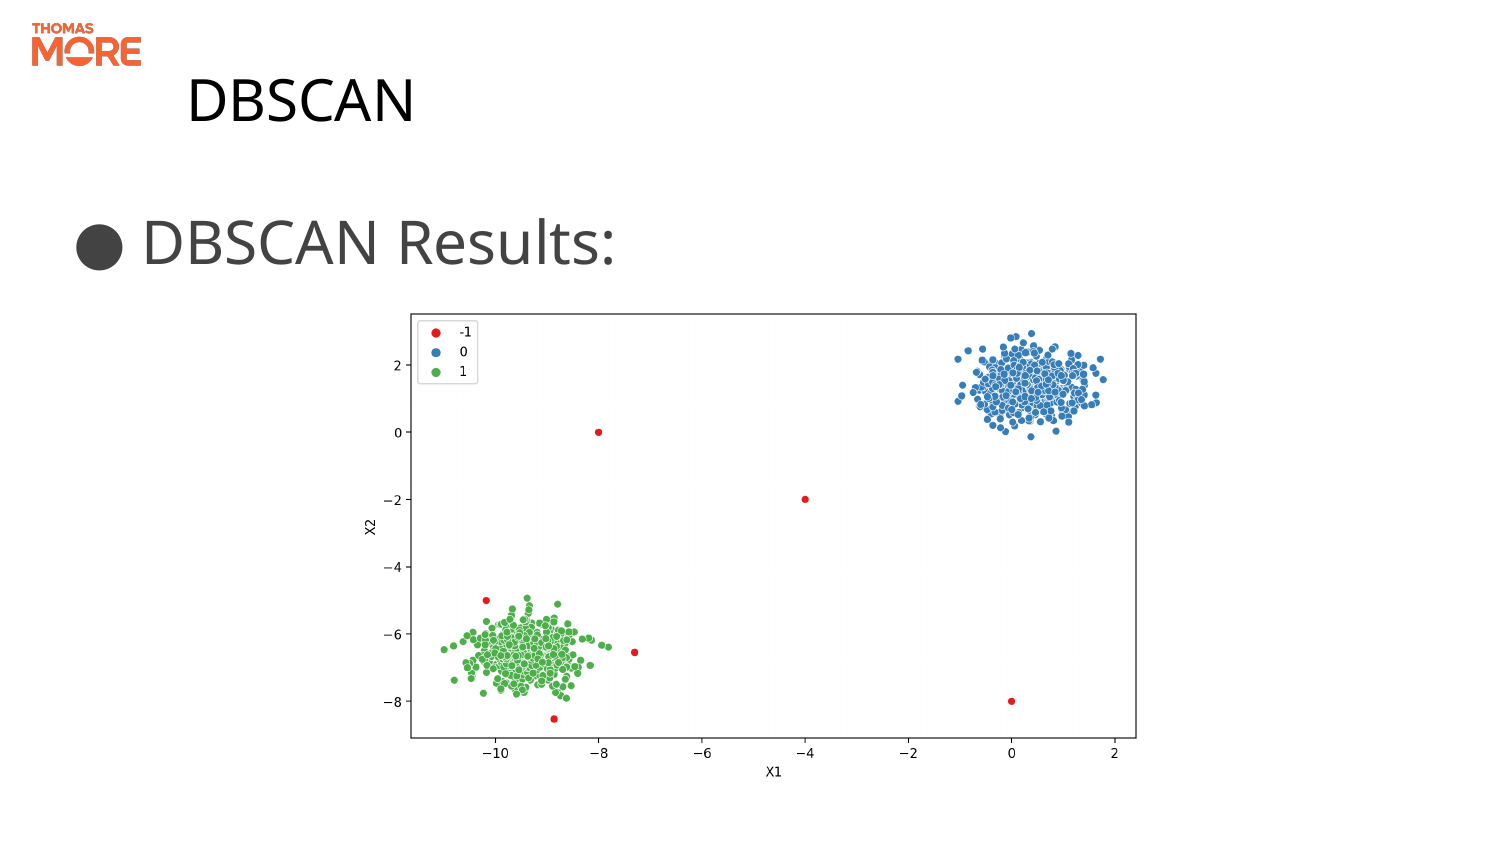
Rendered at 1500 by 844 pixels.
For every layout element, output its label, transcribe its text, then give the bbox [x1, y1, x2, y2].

list DBSCAN Results: [51, 189, 1476, 750]
picture [355, 305, 1145, 788]
title DBSCAN [171, 48, 1449, 143]
picture [22, 13, 151, 76]
